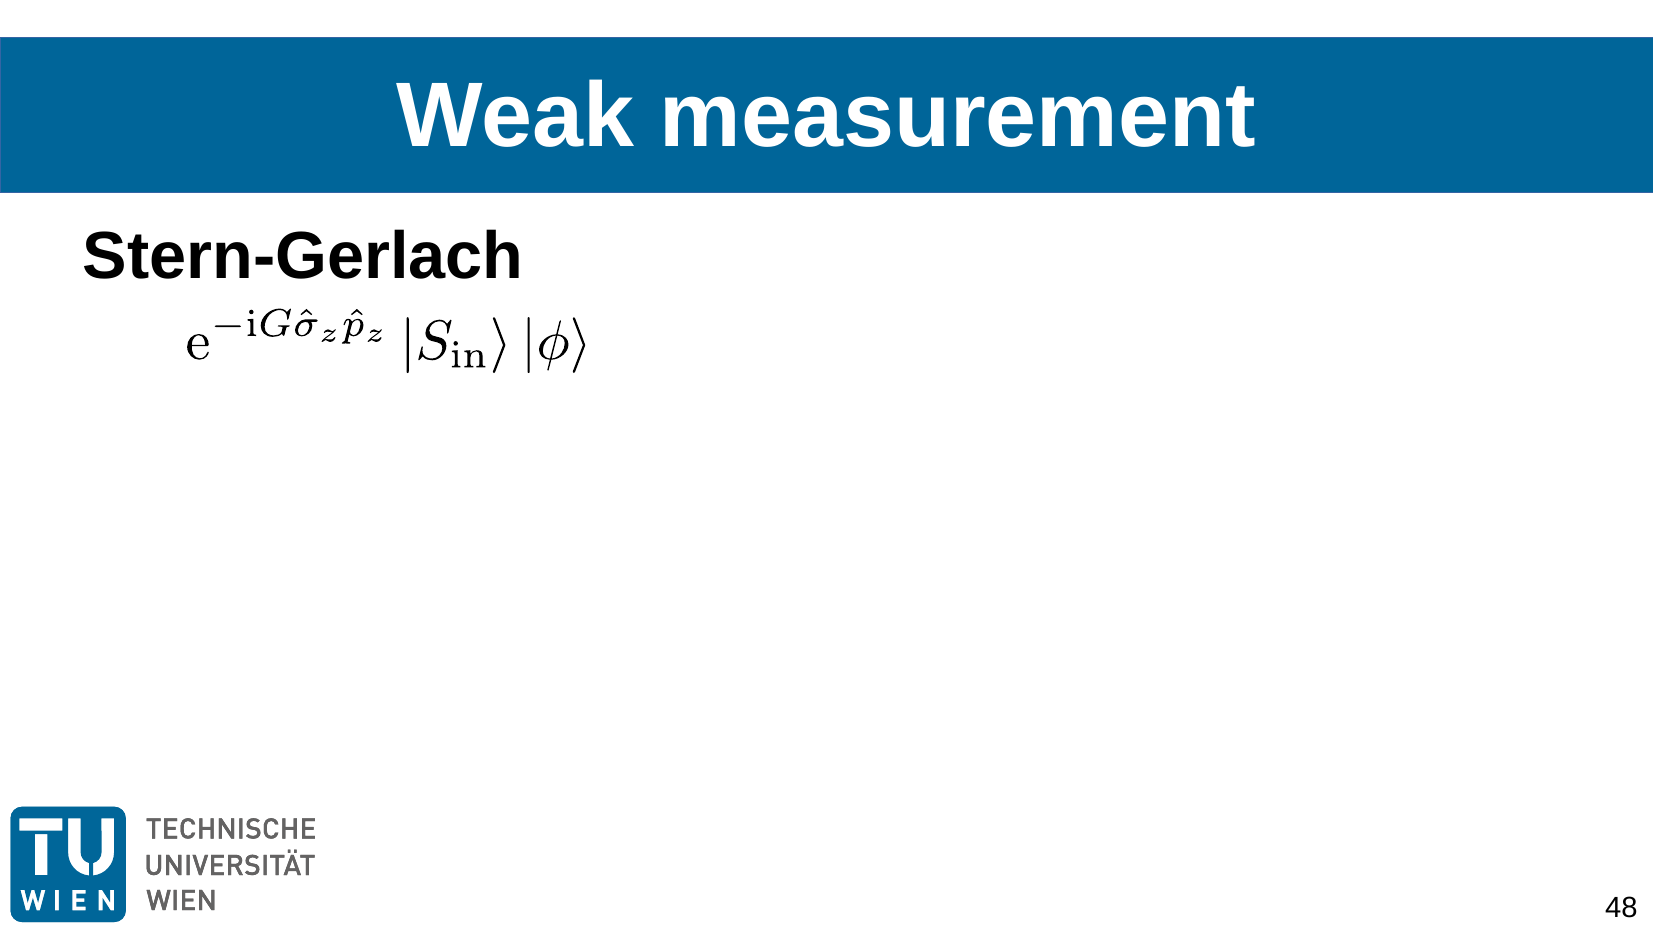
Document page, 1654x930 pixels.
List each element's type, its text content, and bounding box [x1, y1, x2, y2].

picture [180, 290, 600, 405]
title Weak measurement [0, 37, 1653, 193]
list Stern-Gerlach [82, 217, 1571, 301]
